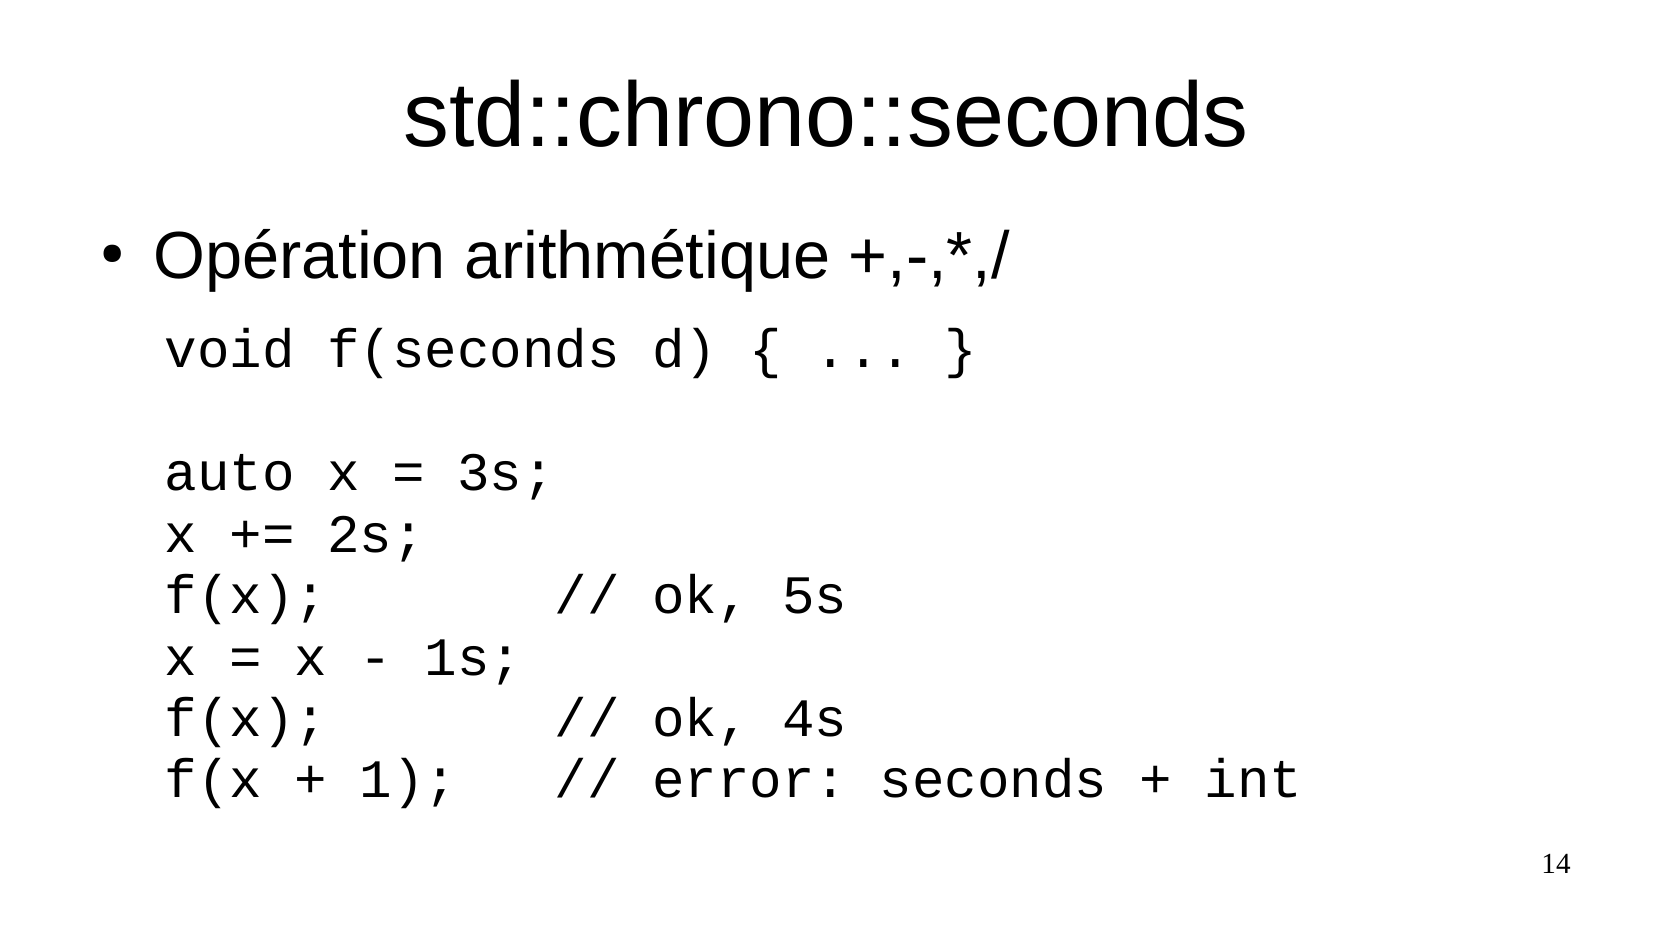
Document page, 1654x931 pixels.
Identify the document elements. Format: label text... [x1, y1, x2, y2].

list Opération arithmétique +,-,*,/ [82, 217, 1571, 758]
text_box void f(seconds d) { ... } auto x = 3s; x += 2s; f(x); // ok, 5s x = x - 1s; f(x); // ok, 4s f(x + 1); // error: seconds + int [150, 315, 1351, 884]
title std::chrono::seconds [82, 37, 1571, 193]
